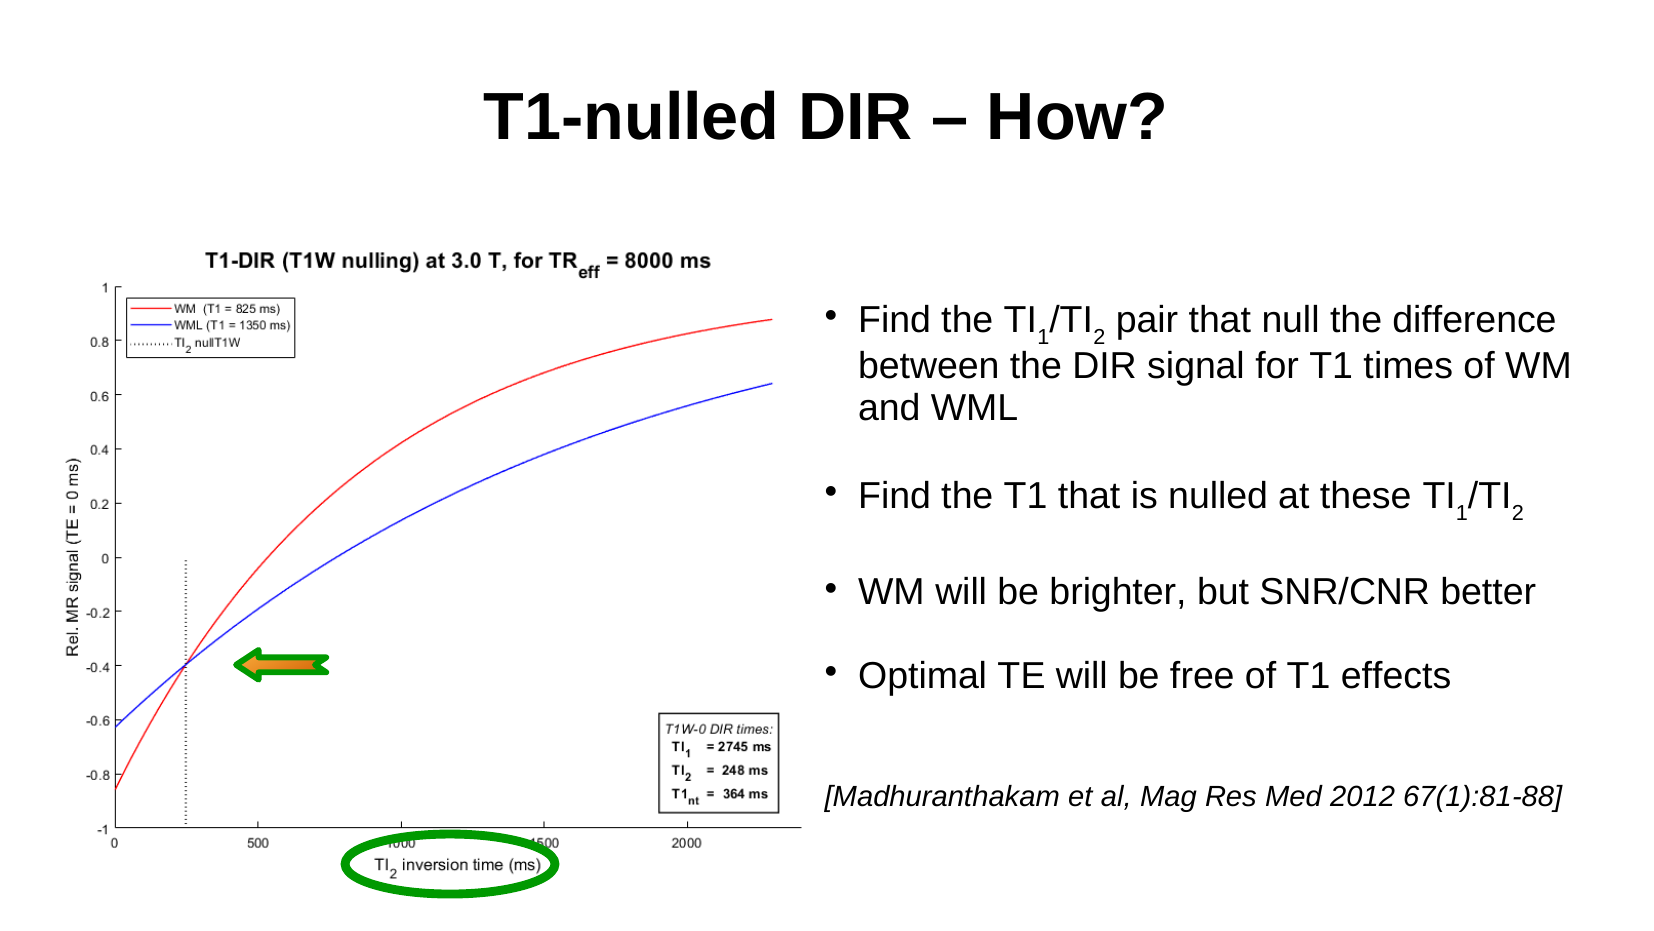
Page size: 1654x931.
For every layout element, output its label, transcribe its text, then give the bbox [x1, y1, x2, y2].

text_box Find the TI1/TI2 pair that null the difference between the DIR signal for T1 times of WM and WML Find the T1 that is nulled at these TI1/TI2 WM will be brighter, but SNR/CNR better Optimal TE will be free of T1 effects [Madhuranthakam et al, Mag Res Med 2012 67(1):81-88] [809, 284, 1605, 915]
text_box [236, 649, 327, 680]
title T1-nulled DIR – How? [82, 36, 1571, 193]
picture [0, 236, 810, 901]
